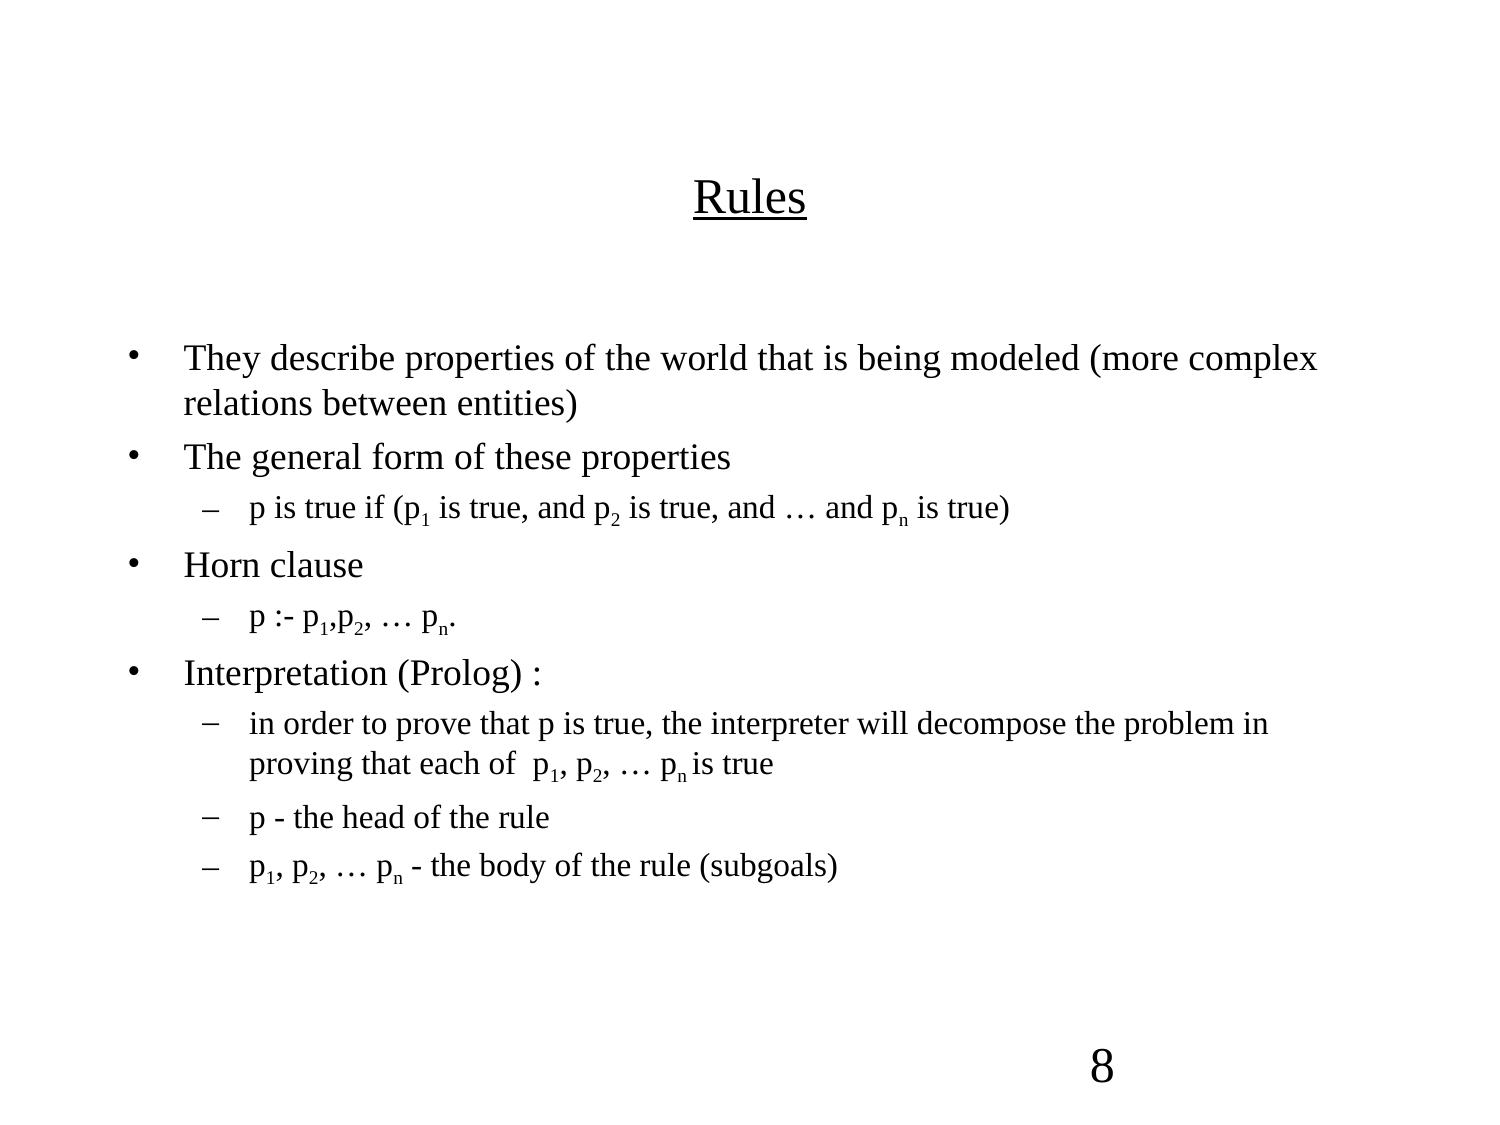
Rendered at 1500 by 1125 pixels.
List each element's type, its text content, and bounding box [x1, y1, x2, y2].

title Rules [112, 99, 1388, 288]
list They describe properties of the world that is being modeled (more complex relations between entities) The general form of these properties p is true if (p1 is true, and p2 is true, and … and pn is true) Horn clause p :- p1,p2, … pn. Interpretation (Prolog) : in order to prove that p is true, the interpreter will decompose the problem in proving that each of p1, p2, … pn is true p - the head of the rule p1, p2, … pn - the body of the rule (subgoals) [112, 324, 1388, 1000]
